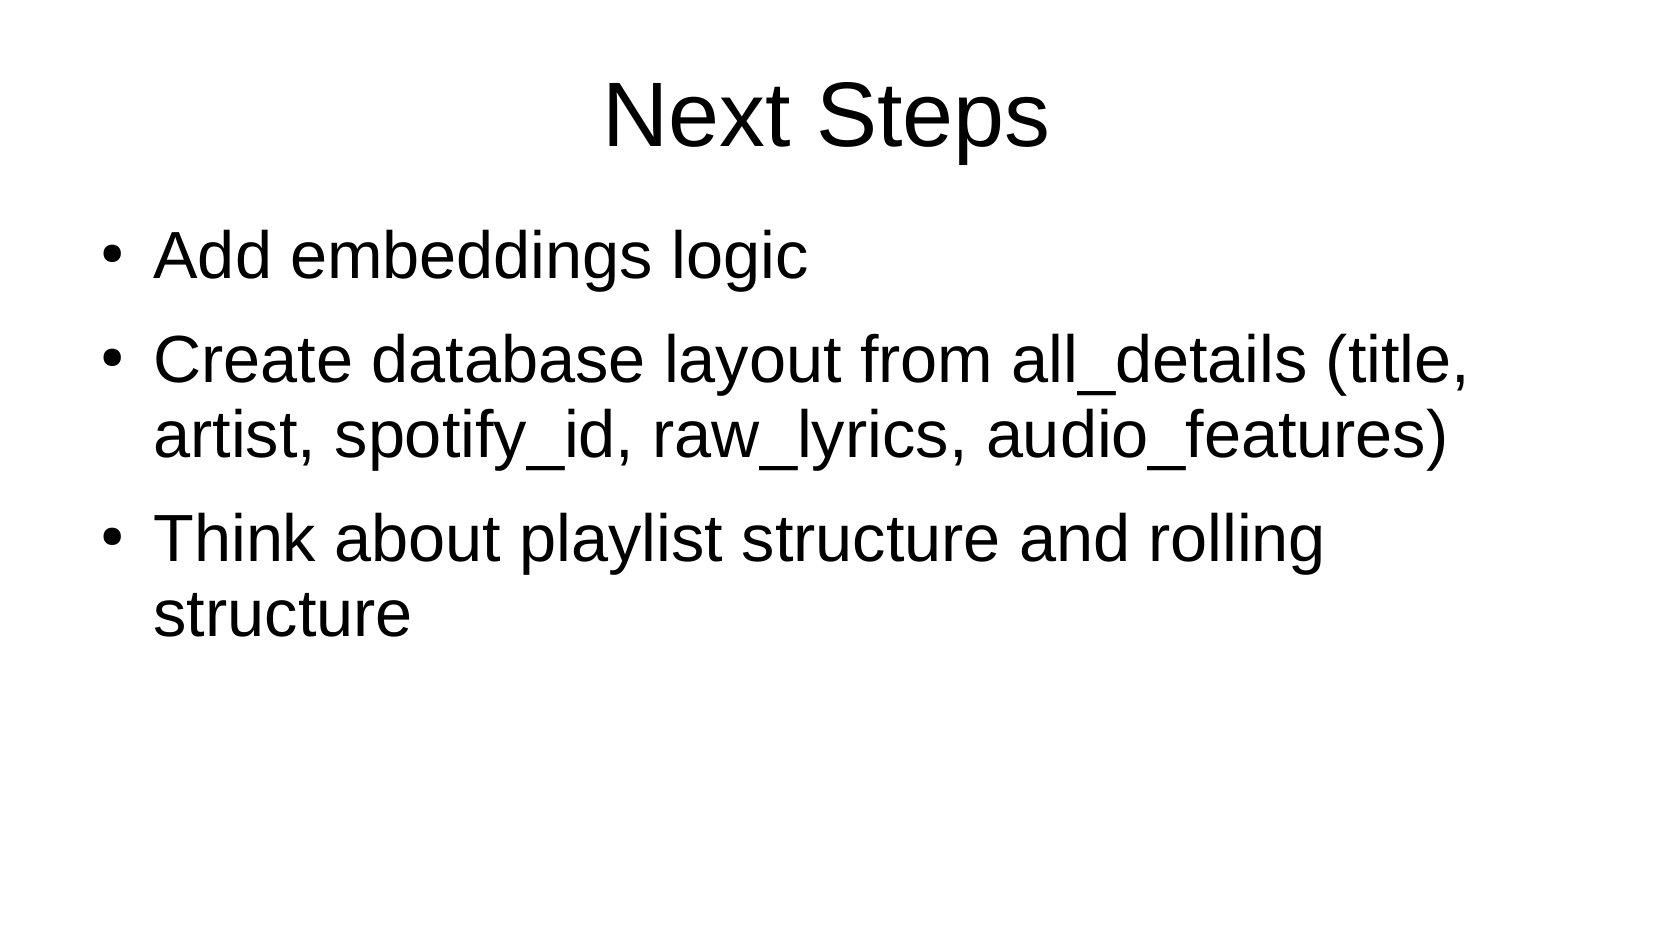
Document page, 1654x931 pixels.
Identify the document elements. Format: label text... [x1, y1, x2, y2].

title Next Steps [82, 37, 1571, 193]
list Add embeddings logic Create database layout from all_details (title, artist, spotify_id, raw_lyrics, audio_features) Think about playlist structure and rolling structure [82, 217, 1571, 758]
